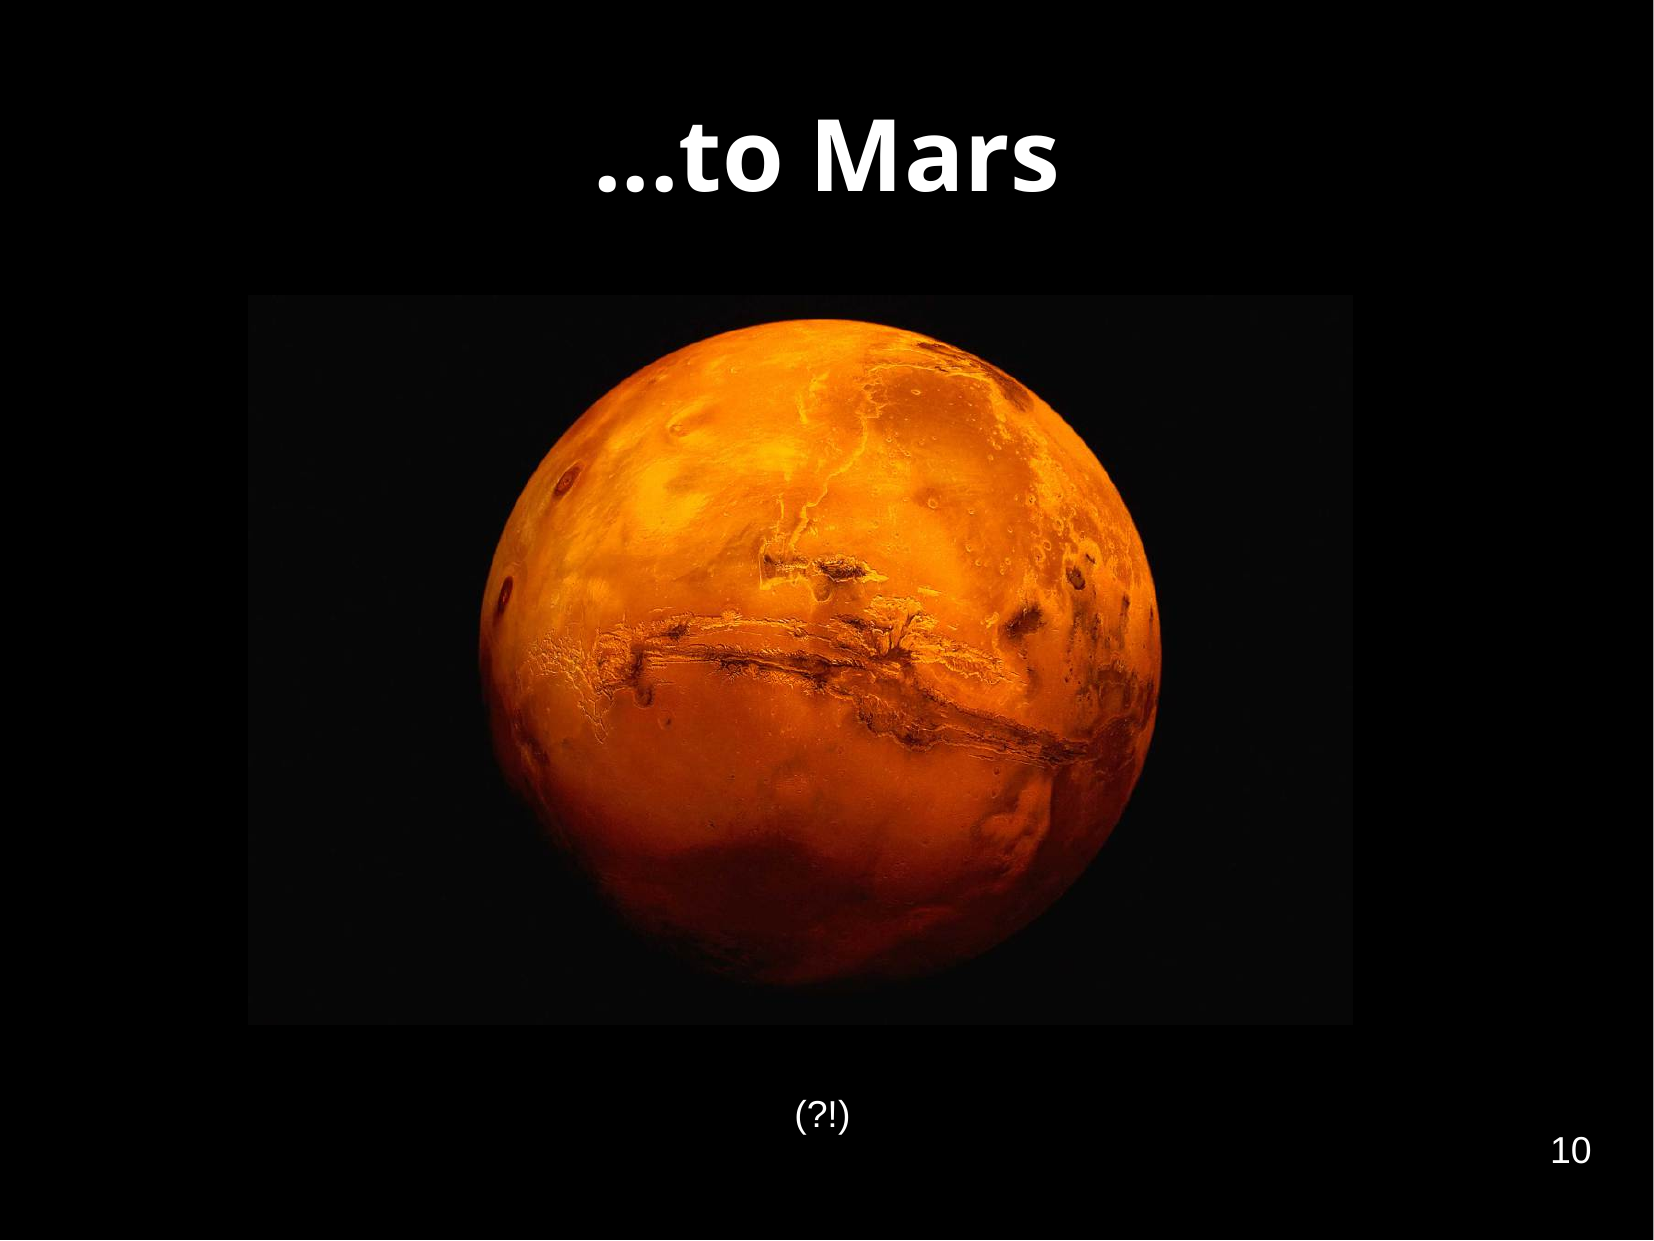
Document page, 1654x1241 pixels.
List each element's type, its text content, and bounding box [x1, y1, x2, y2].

text_box 10 [1535, 1122, 1607, 1179]
text_box (?!) [779, 1086, 981, 1144]
title ...to Mars [82, 49, 1571, 257]
picture [248, 295, 1353, 1025]
